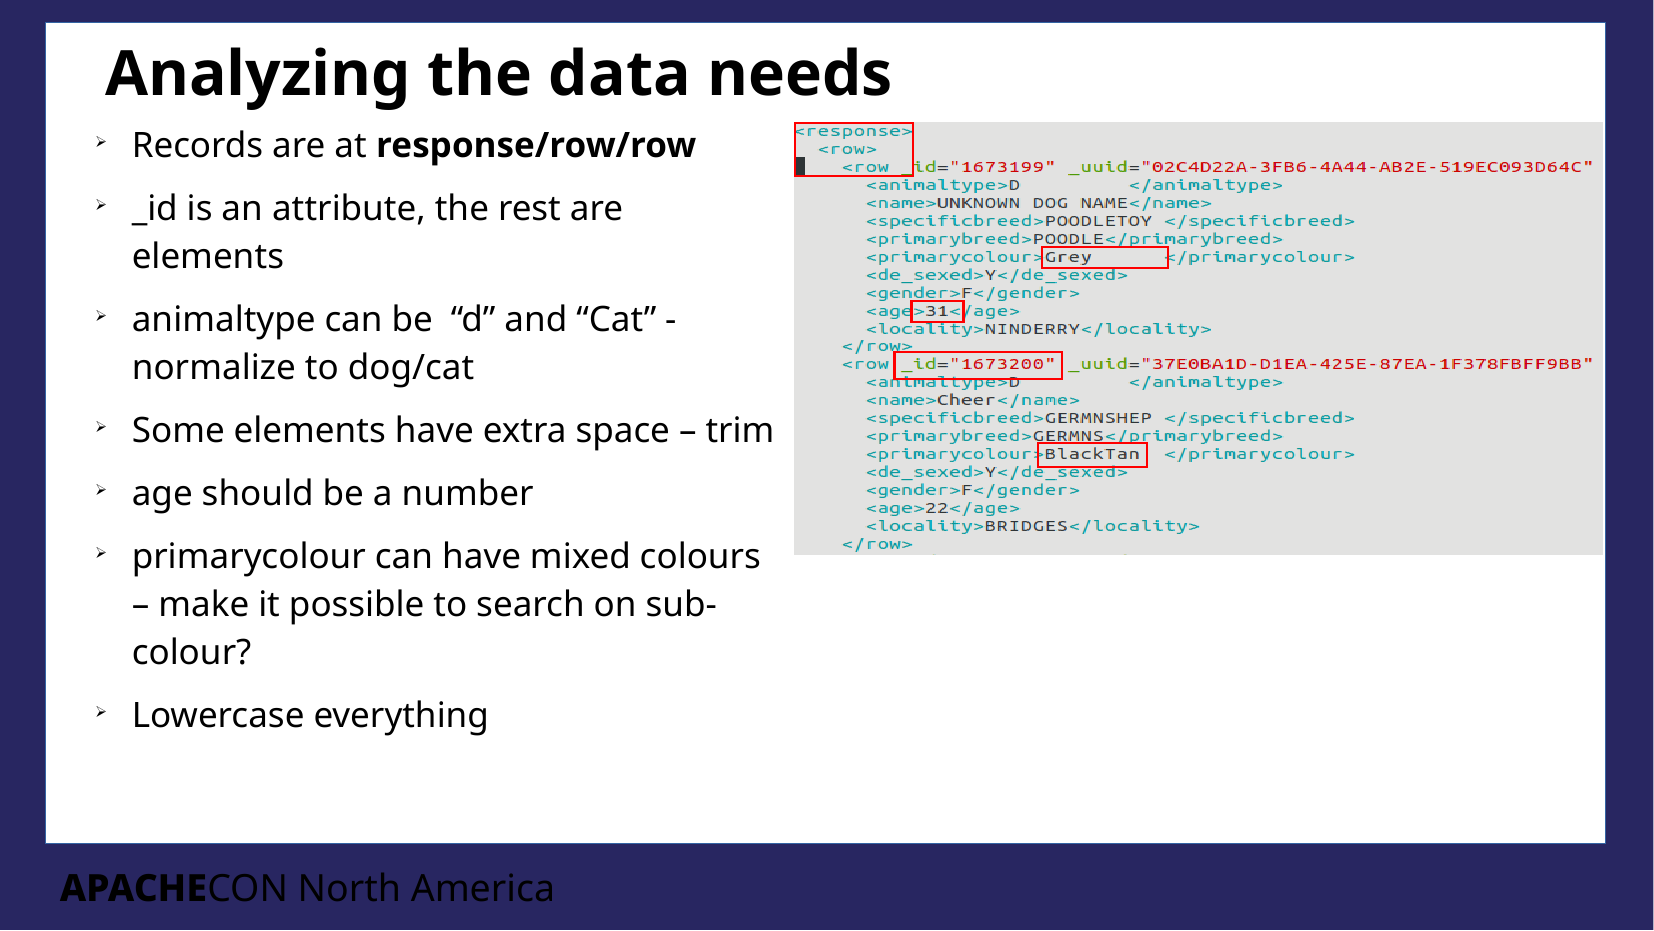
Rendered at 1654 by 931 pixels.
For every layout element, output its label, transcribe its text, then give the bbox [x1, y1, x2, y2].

title Analyzing the data needs [105, 32, 1546, 110]
picture [794, 122, 1603, 556]
list Records are at response/row/row _id is an attribute, the rest are elements animaltype can be “d” and “Cat” - normalize to dog/cat Some elements have extra space – trim age should be a number primarycolour can have mixed colours – make it possible to search on sub-colour? Lowercase everything [82, 120, 781, 757]
